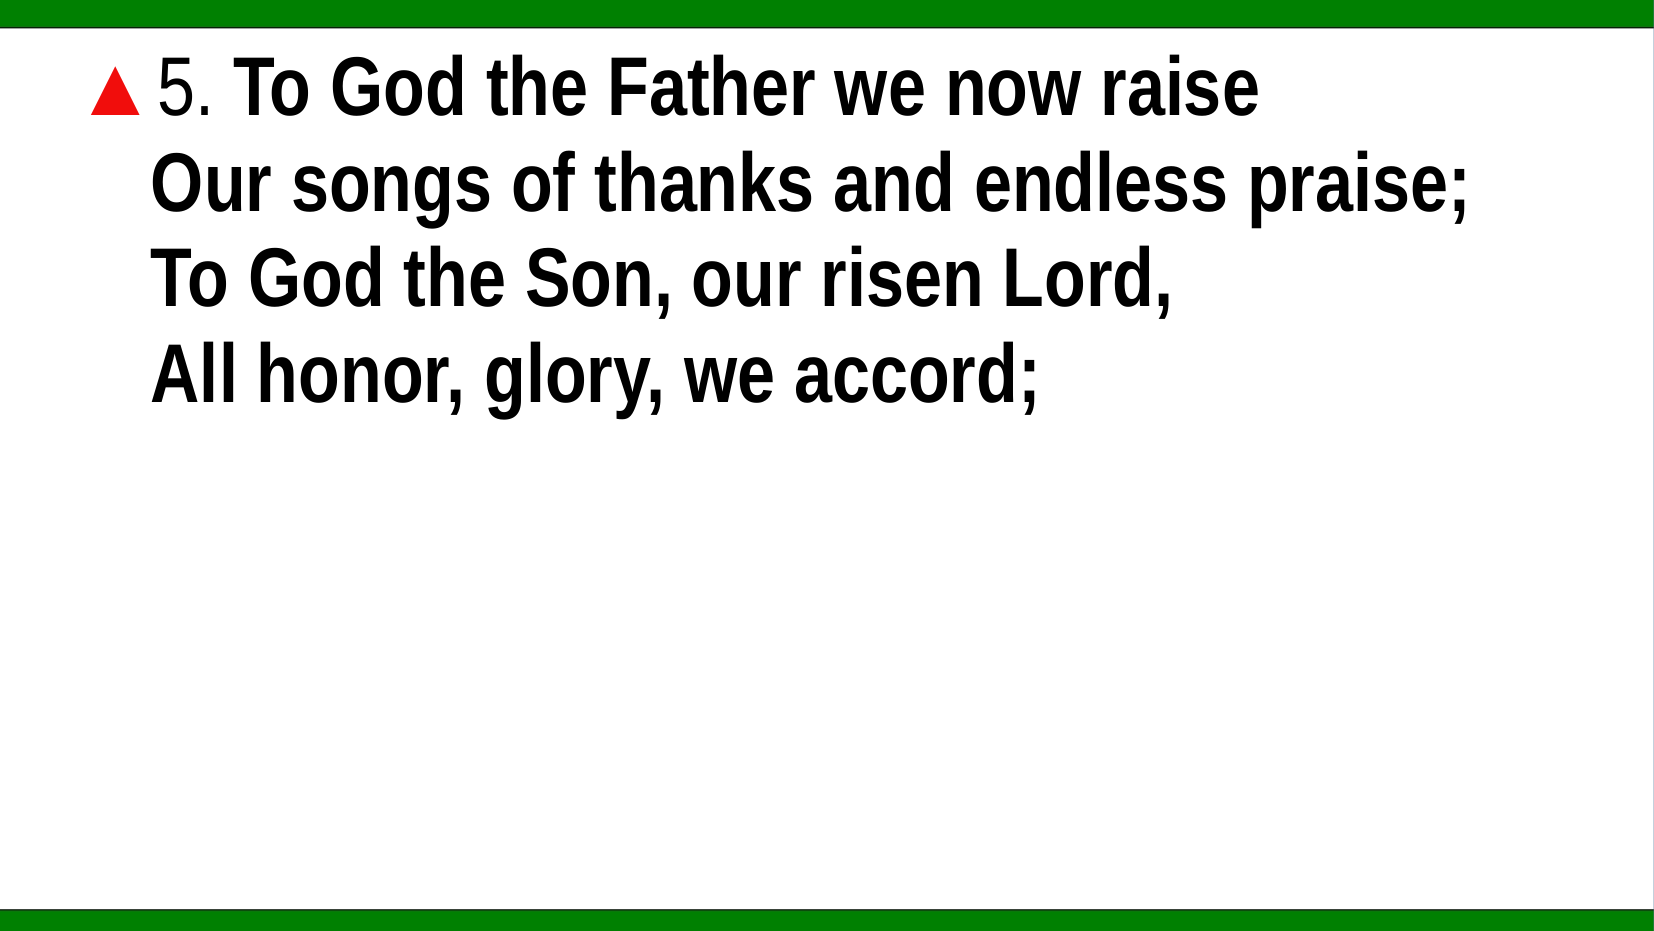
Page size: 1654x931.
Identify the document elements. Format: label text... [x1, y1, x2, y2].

picture [0, 0, 1654, 931]
text_box ▲5. To God the Father we now raise Our songs of thanks and endless praise; To God the Son, our risen Lord, All honor, glory, we accord; [60, 30, 1576, 428]
